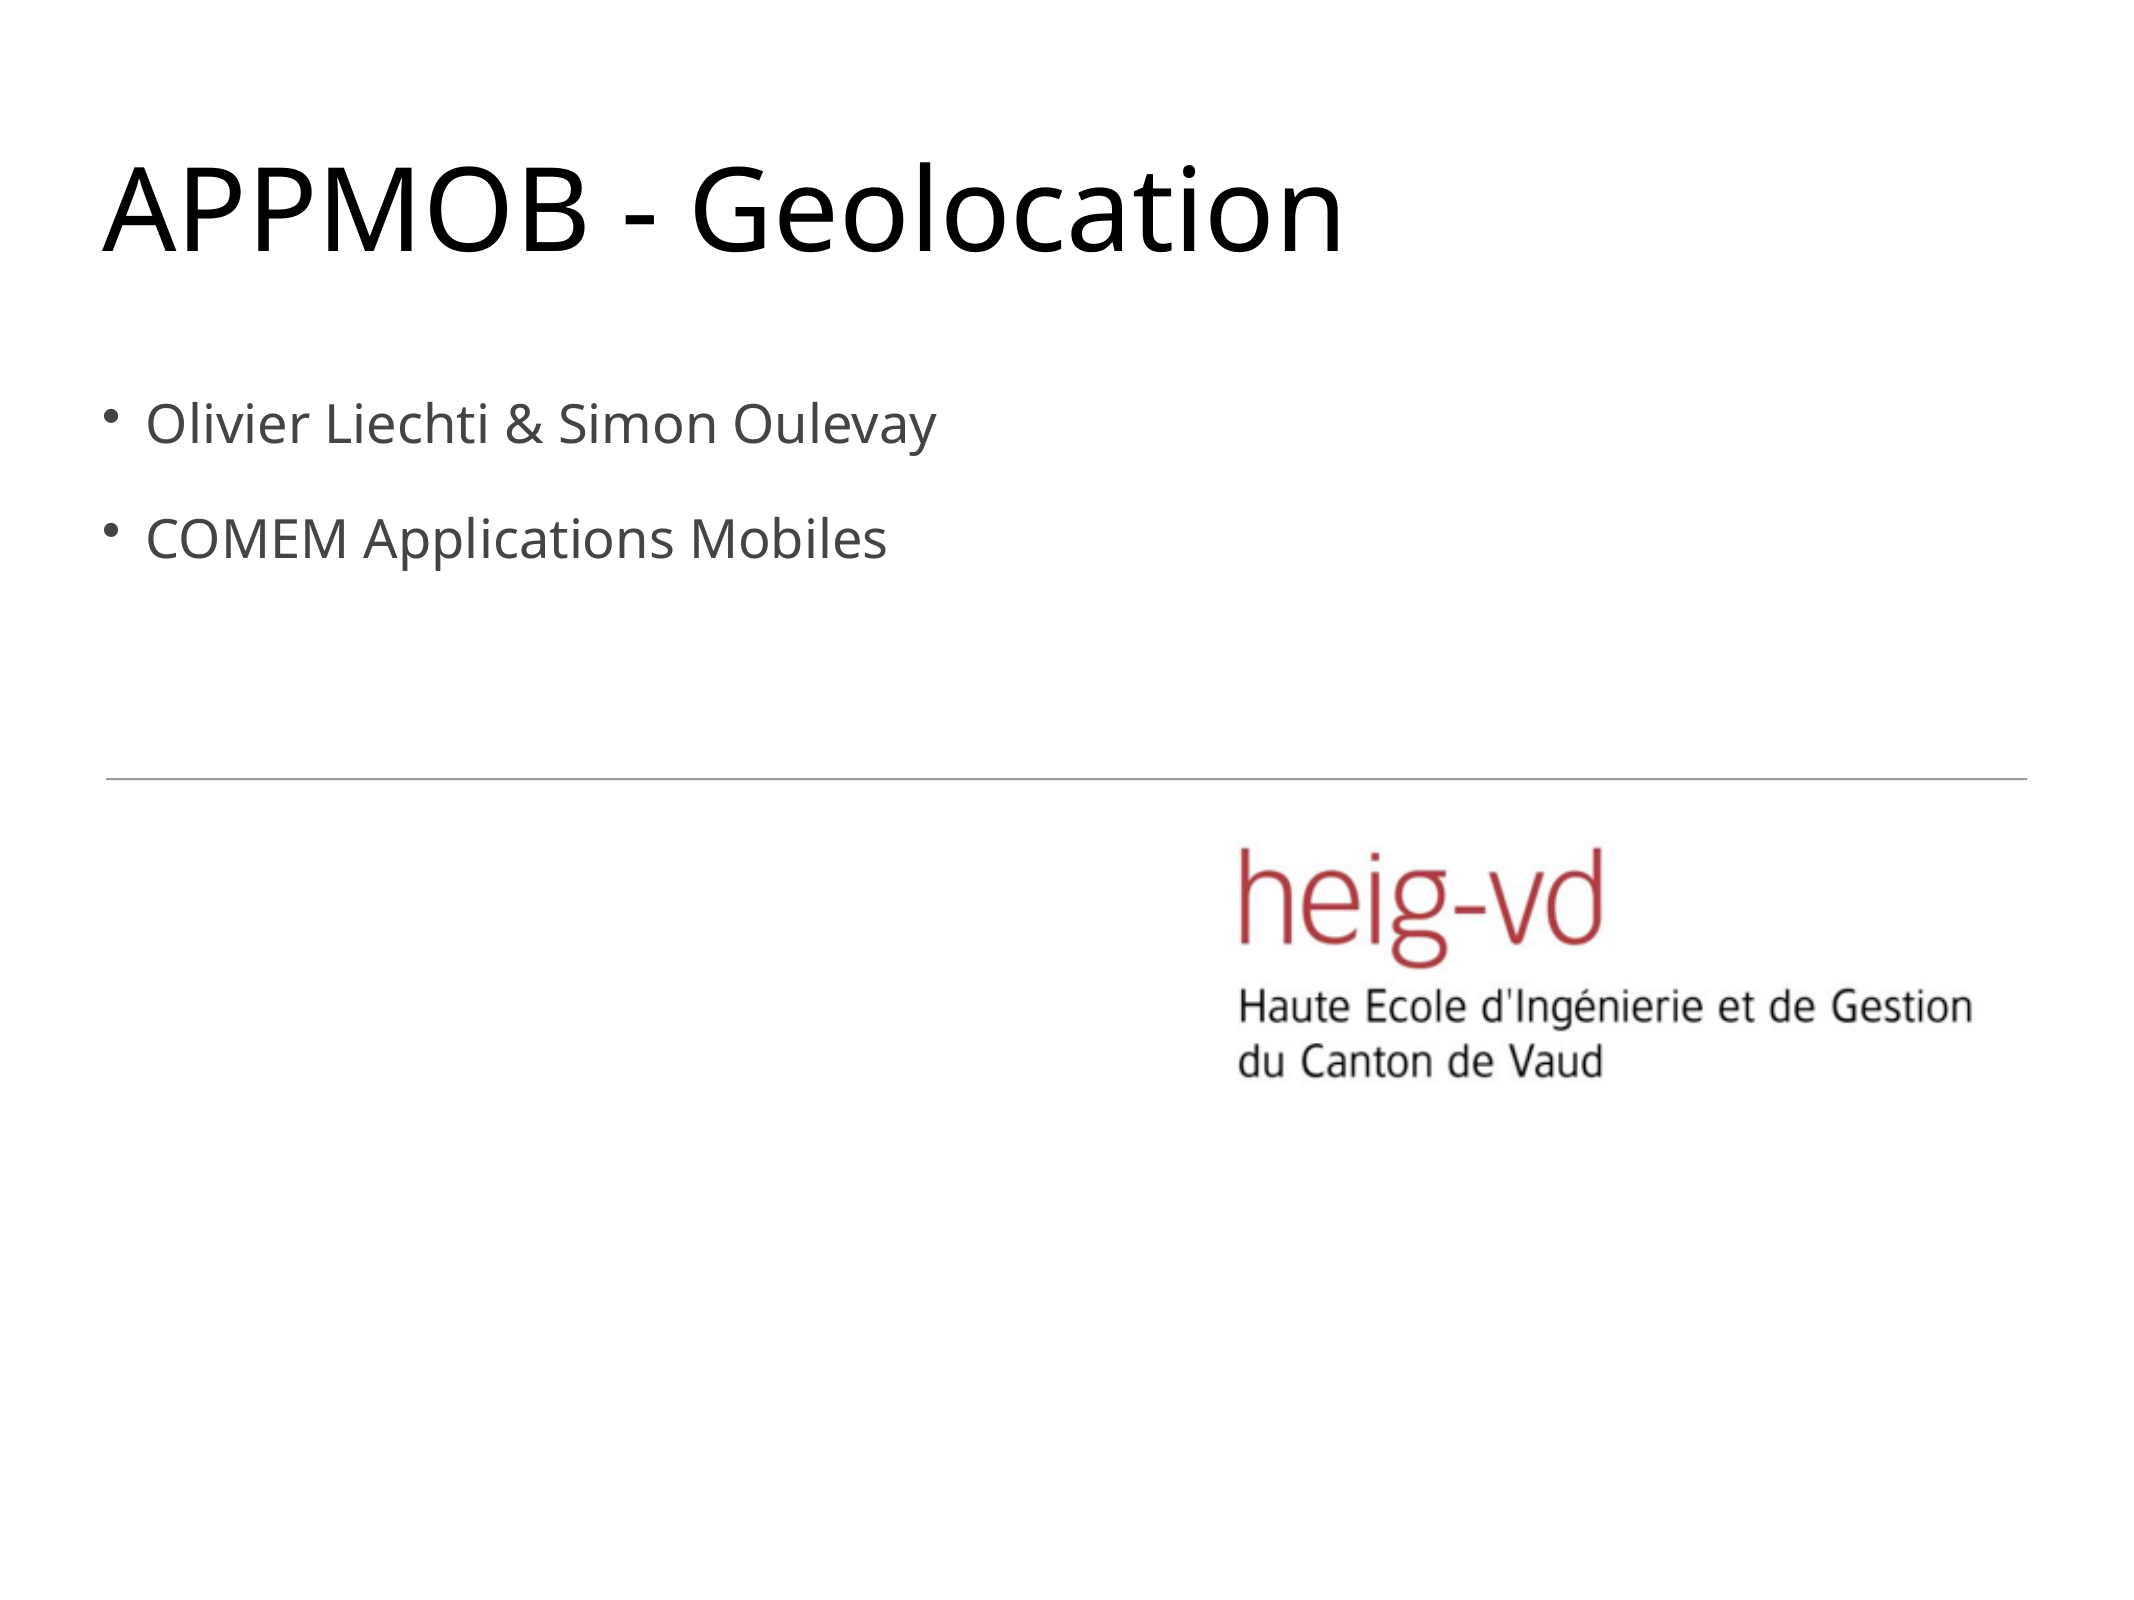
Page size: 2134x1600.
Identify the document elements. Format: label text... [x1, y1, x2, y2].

title APPMOB - Geolocation [93, 54, 2040, 284]
subtitle Olivier Liechti & Simon Oulevay COMEM Applications Mobiles [93, 381, 2040, 1459]
